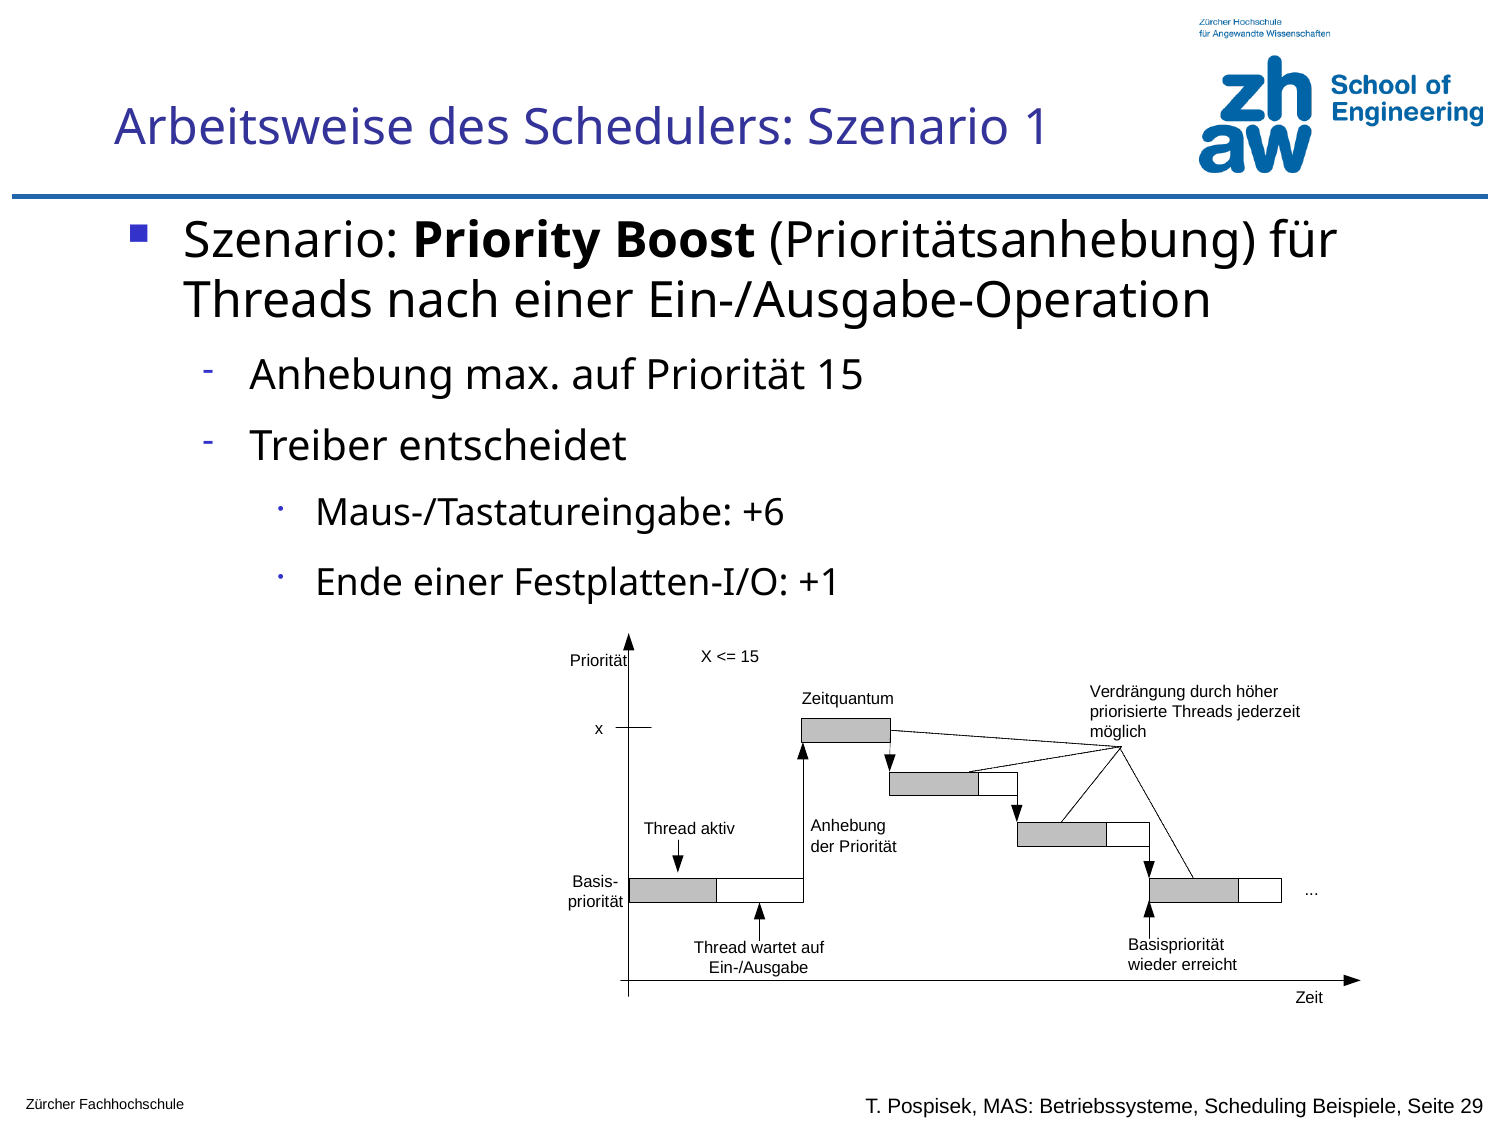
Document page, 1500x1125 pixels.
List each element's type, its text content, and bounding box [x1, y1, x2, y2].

title Arbeitsweise des Schedulers: Szenario 1 [99, 50, 1379, 163]
picture [1199, 19, 1483, 173]
list Szenario: Priority Boost (Prioritätsanhebung) für Threads nach einer Ein-/Ausgabe-Operation Anhebung max. auf Priorität 15 Treiber entscheidet Maus-/Tastatureingabe: +6 Ende einer Festplatten-I/O: +1 [112, 200, 1425, 963]
picture [549, 612, 1382, 1019]
